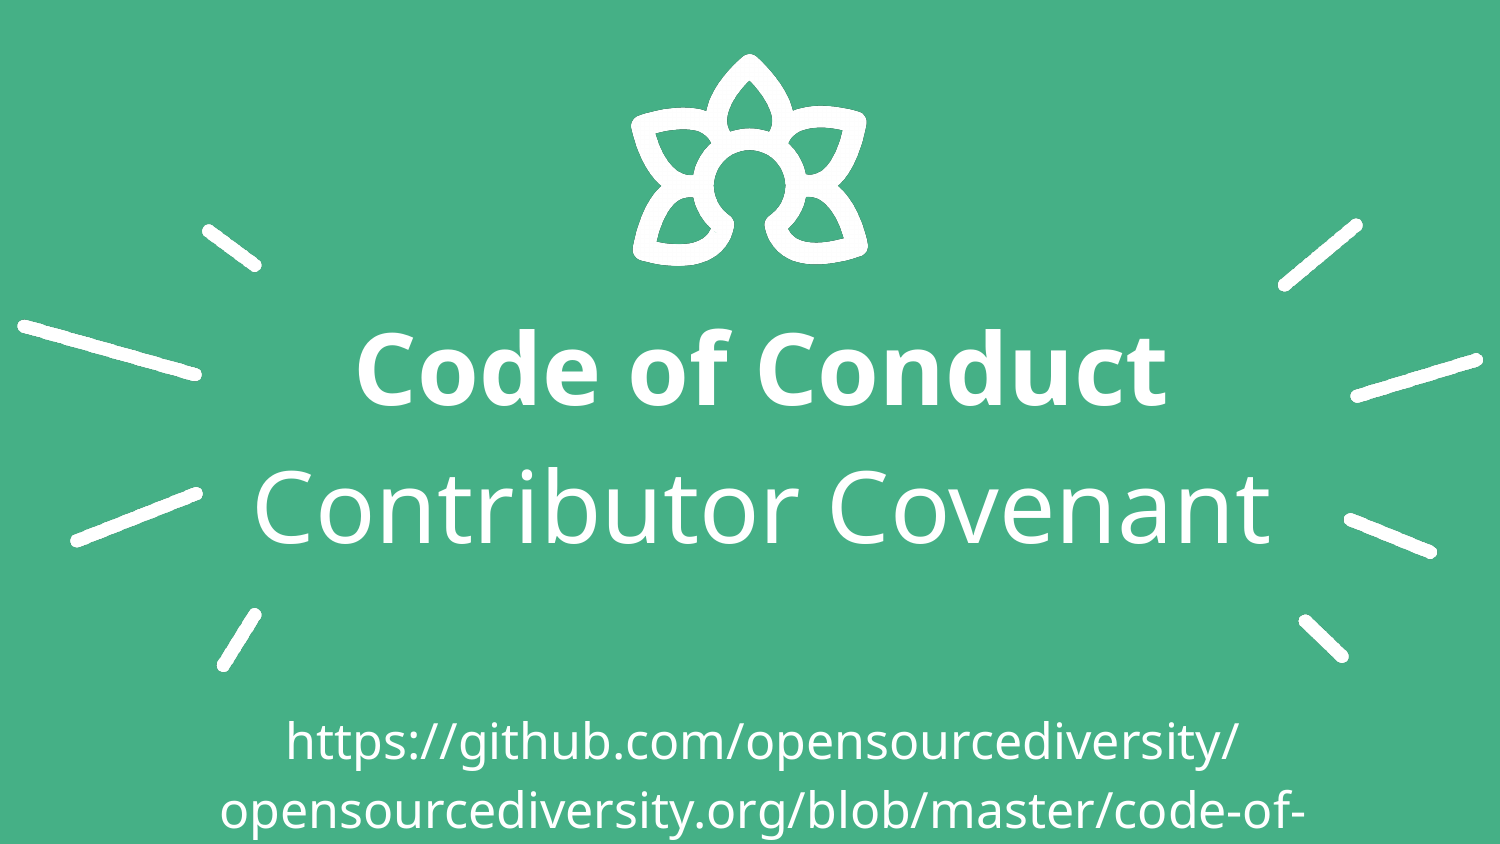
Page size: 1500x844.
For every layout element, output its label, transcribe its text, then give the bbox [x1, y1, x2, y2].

picture [631, 54, 868, 266]
text_box Code of Conduct Contributor Covenant [279, 272, 1255, 593]
picture [0, 199, 279, 689]
picture [1255, 201, 1500, 691]
text_box https://github.com/opensourcediversity/opensourcediversity.org/blob/master/code-of-conduct.md [87, 685, 1438, 844]
